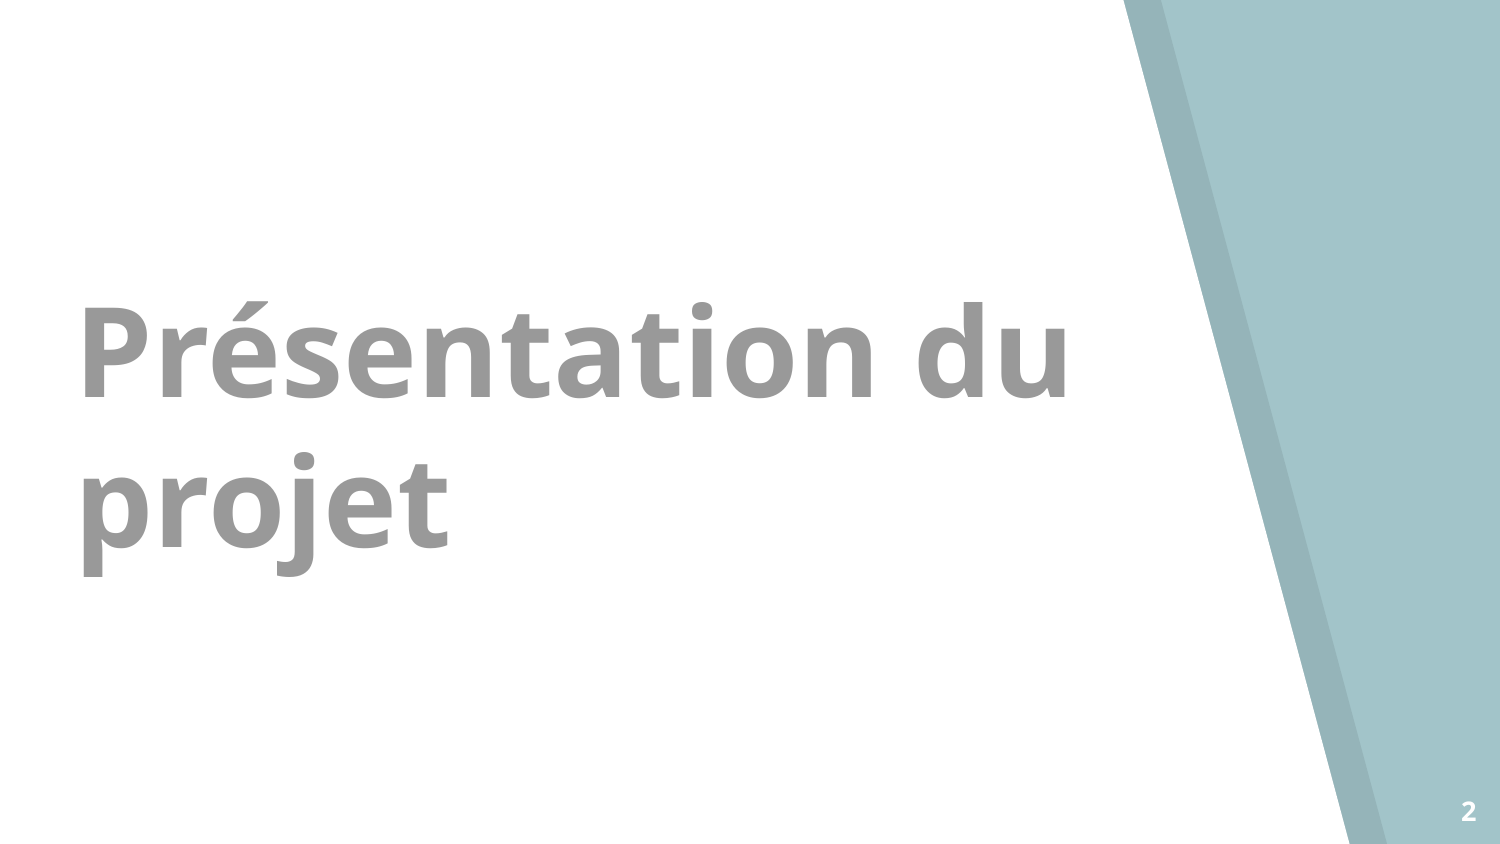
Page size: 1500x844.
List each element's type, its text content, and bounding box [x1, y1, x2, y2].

title Présentation du projet [59, 256, 1168, 588]
